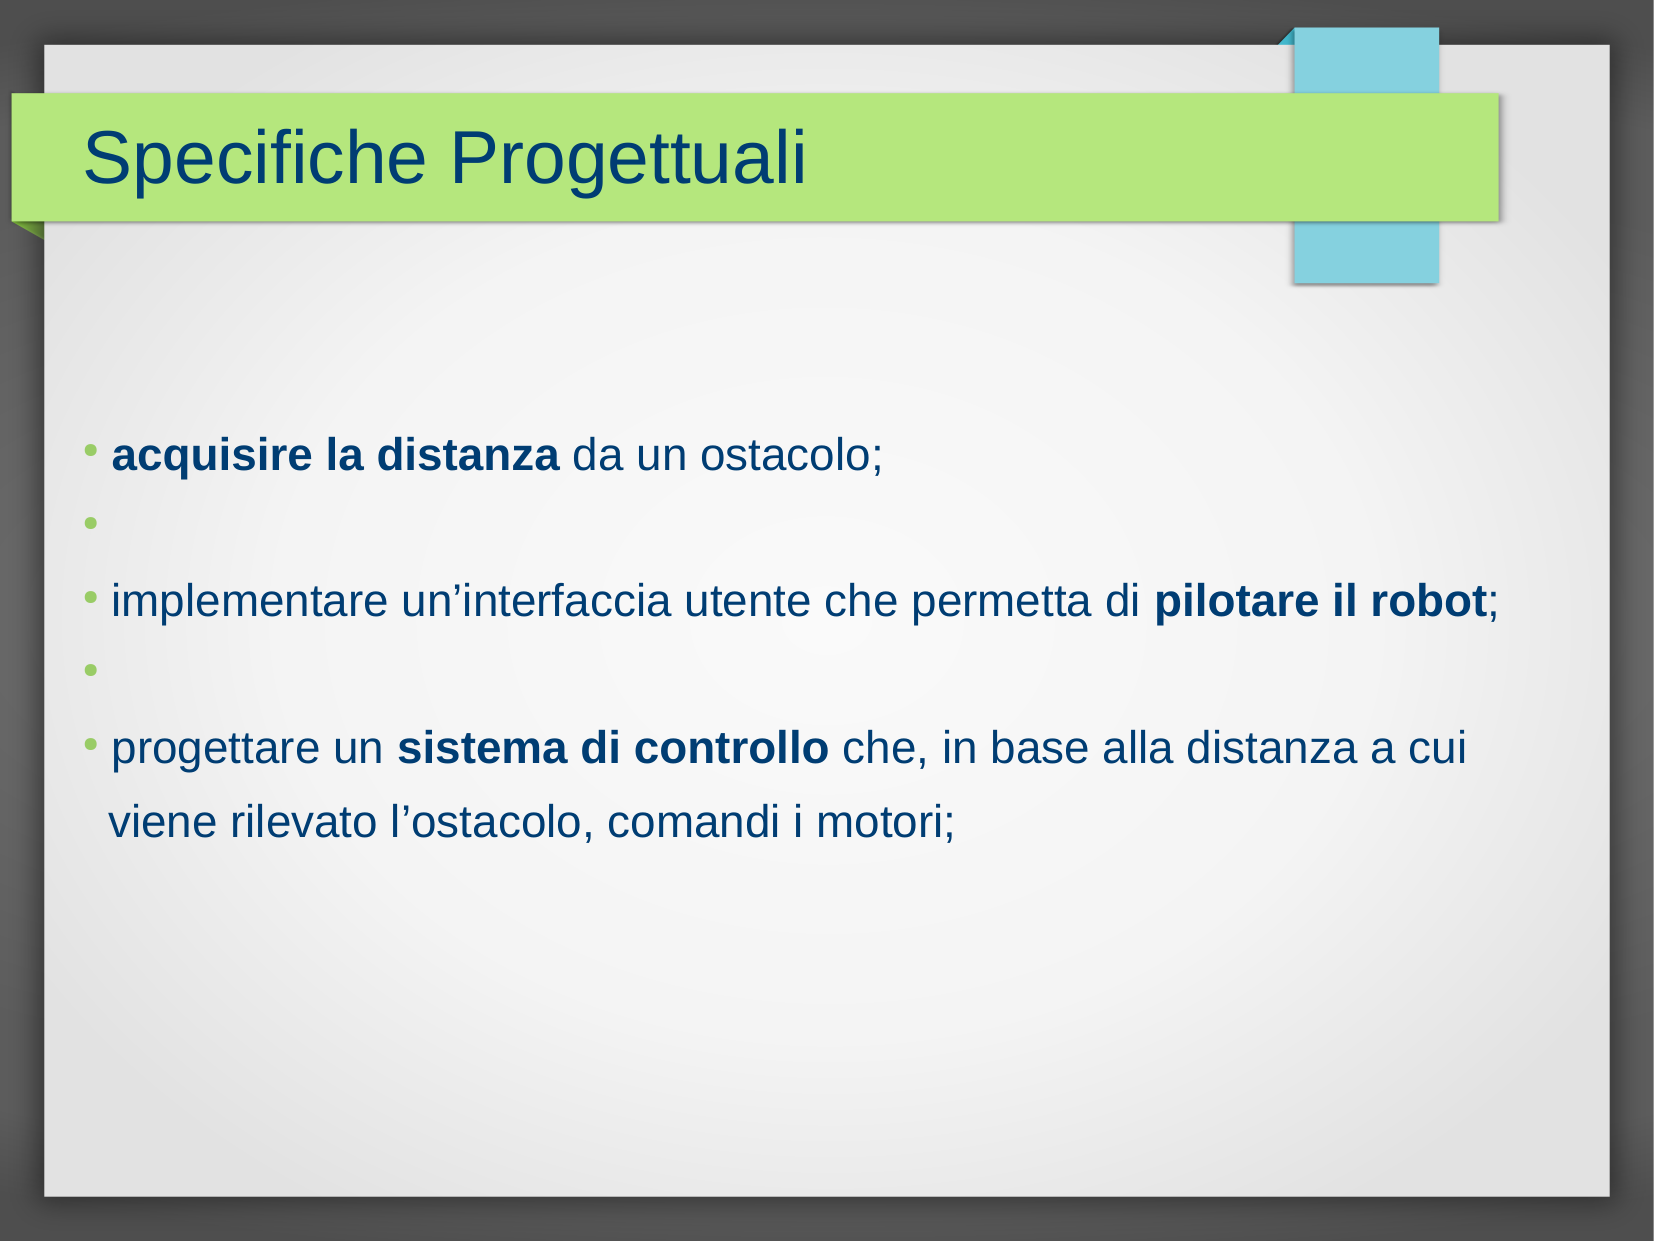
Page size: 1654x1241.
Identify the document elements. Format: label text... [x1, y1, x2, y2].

list acquisire la distanza da un ostacolo; implementare un’interfaccia utente che permetta di pilotare il robot; progettare un sistema di controllo che, in base alla distanza a cui viene rilevato l’ostacolo, comandi i motori; [82, 435, 1572, 1146]
title Specifiche Progettuali [82, 94, 1264, 213]
